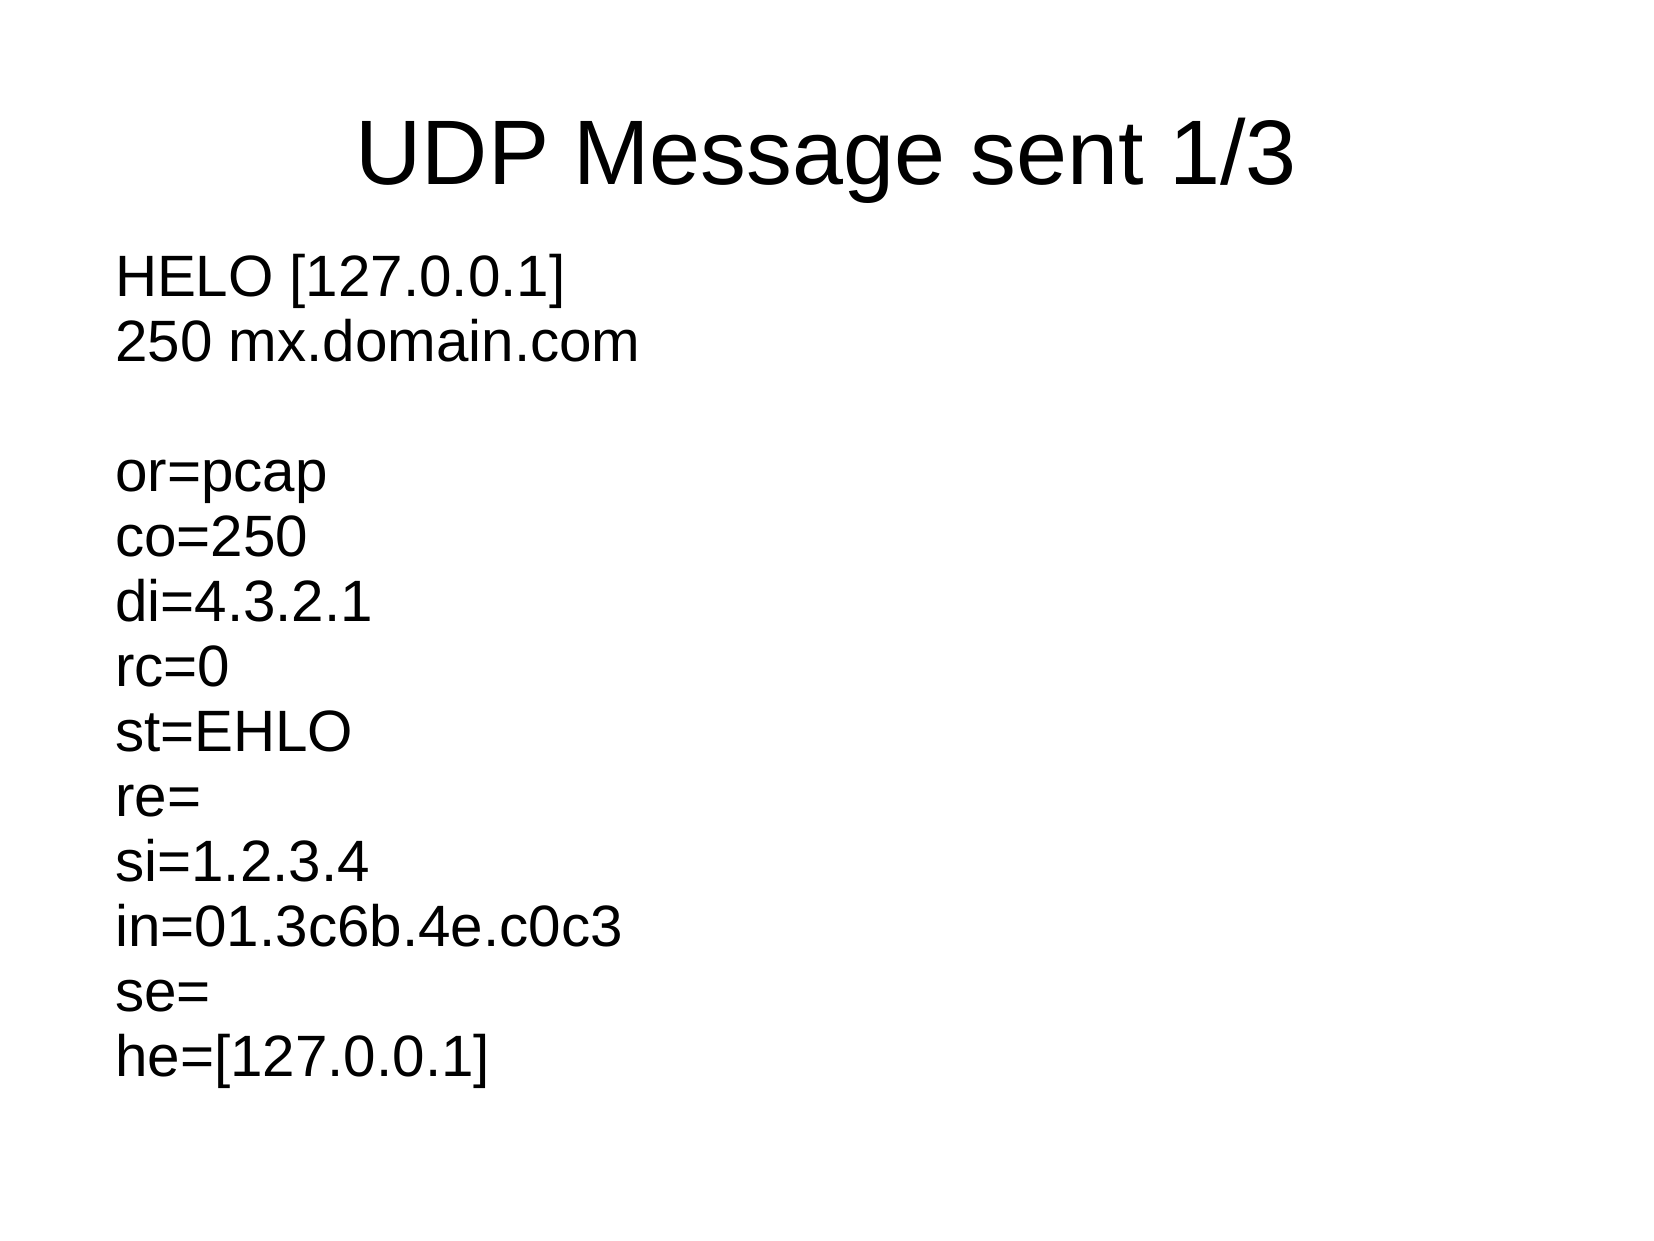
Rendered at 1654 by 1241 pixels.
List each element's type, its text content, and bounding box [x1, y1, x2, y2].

title UDP Message sent 1/3 [82, 56, 1571, 243]
subtitle HELO [127.0.0.1] 250 mx.domain.com or=pcap co=250 di=4.3.2.1 rc=0 st=EHLO re= si=1.2.3.4 in=01.3c6b.4e.c0c3 se= he=[127.0.0.1] [82, 243, 1571, 1155]
